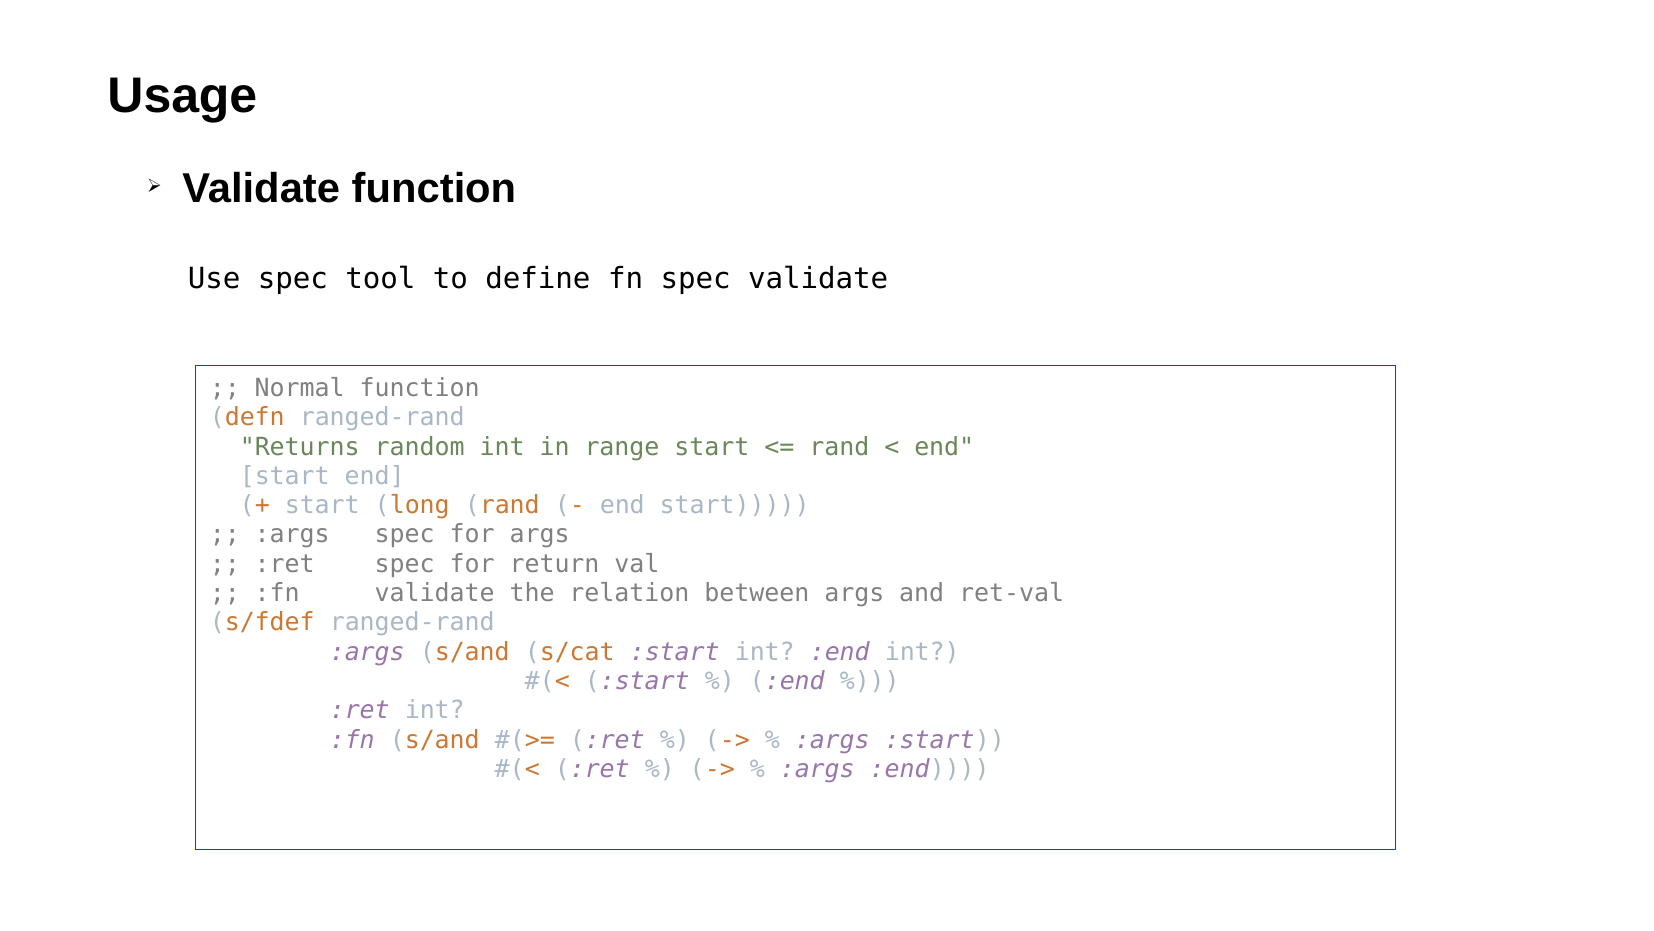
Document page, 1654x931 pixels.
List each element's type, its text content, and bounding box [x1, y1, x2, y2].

text_box Usage [92, 60, 858, 131]
text_box ;; Normal function (defn ranged-rand "Returns random int in range start <= rand < end" [start end] (+ start (long (rand (- end start))))) ;; :args spec for args ;; :ret spec for return val ;; :fn validate the relation between args and ret-val (s/fdef ranged-rand :args (s/and (s/cat :start int? :end int?) #(< (:start %) (:end %))) :ret int? :fn (s/and #(>= (:ret %) (-> % :args :start)) #(< (:ret %) (-> % :args :end)))) [195, 365, 1396, 850]
text_box Use spec tool to define fn spec validate [173, 253, 1491, 346]
text_box Validate function [132, 157, 733, 220]
